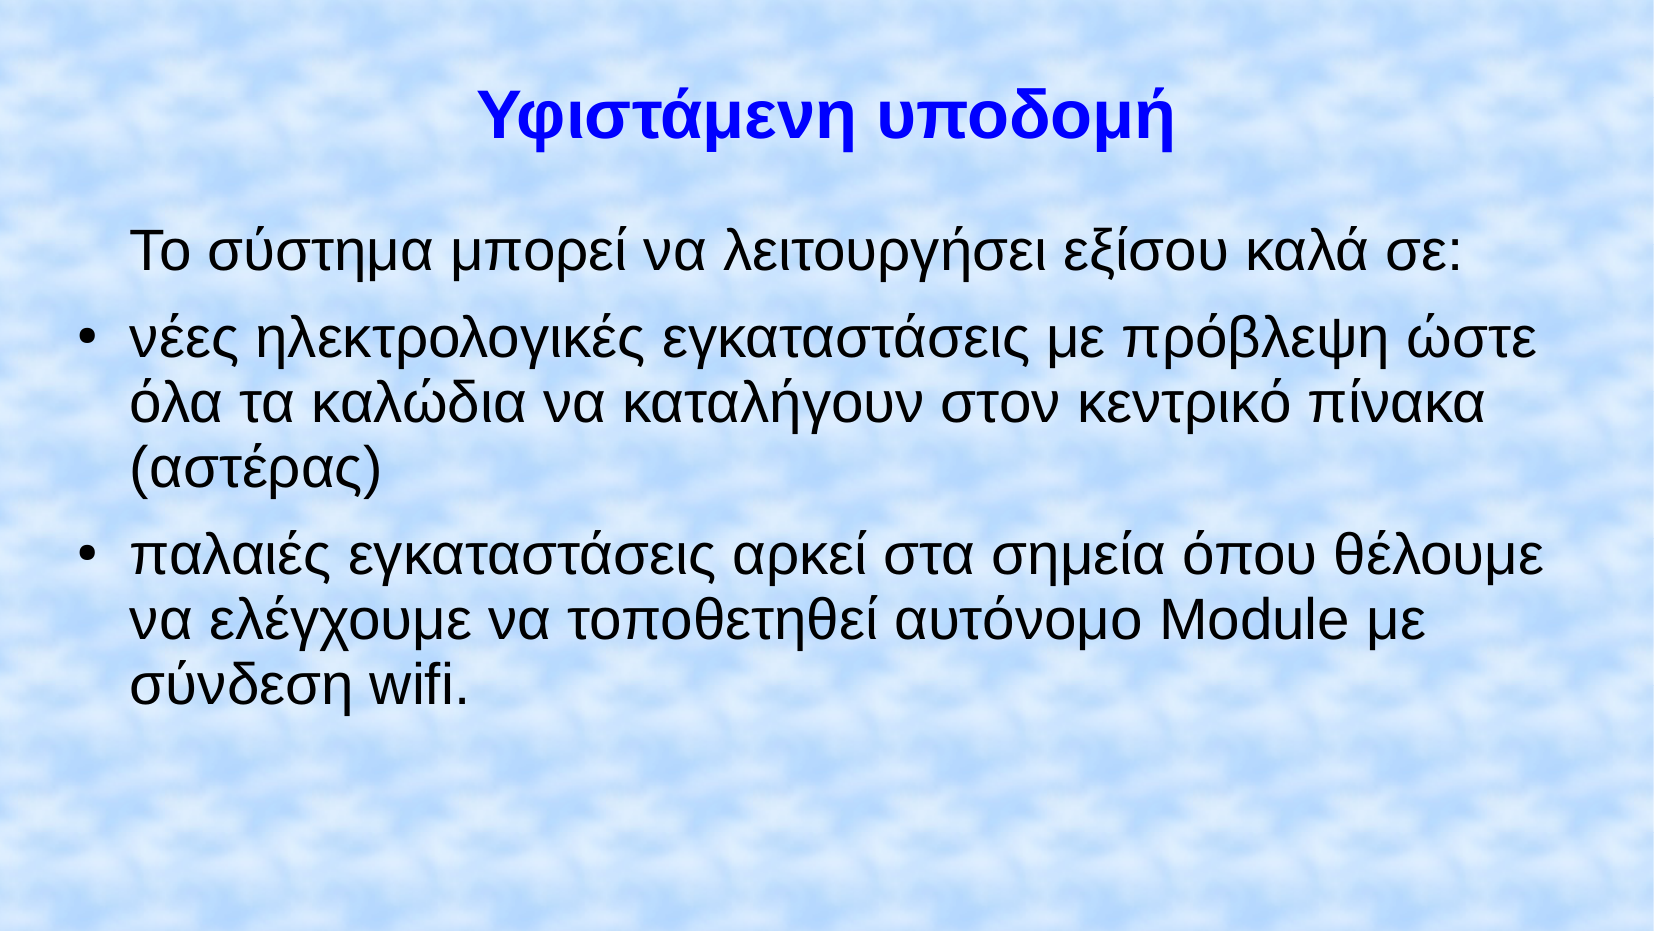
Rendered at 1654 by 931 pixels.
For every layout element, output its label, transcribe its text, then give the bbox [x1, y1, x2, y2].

picture [0, 0, 1654, 931]
title Υφιστάμενη υποδομή [82, 37, 1571, 193]
list Το σύστημα μπορεί να λειτουργήσει εξίσου καλά σε: νέες ηλεκτρολογικές εγκαταστάσεις με πρόβλεψη ώστε όλα τα καλώδια να καταλήγουν στον κεντρικό πίνακα (αστέρας) παλαιές εγκαταστάσεις αρκεί στα σημεία όπου θέλουμε να ελέγχουμε να τοποθετηθεί αυτόνομο Module με σύνδεση wifi. [59, 217, 1571, 807]
